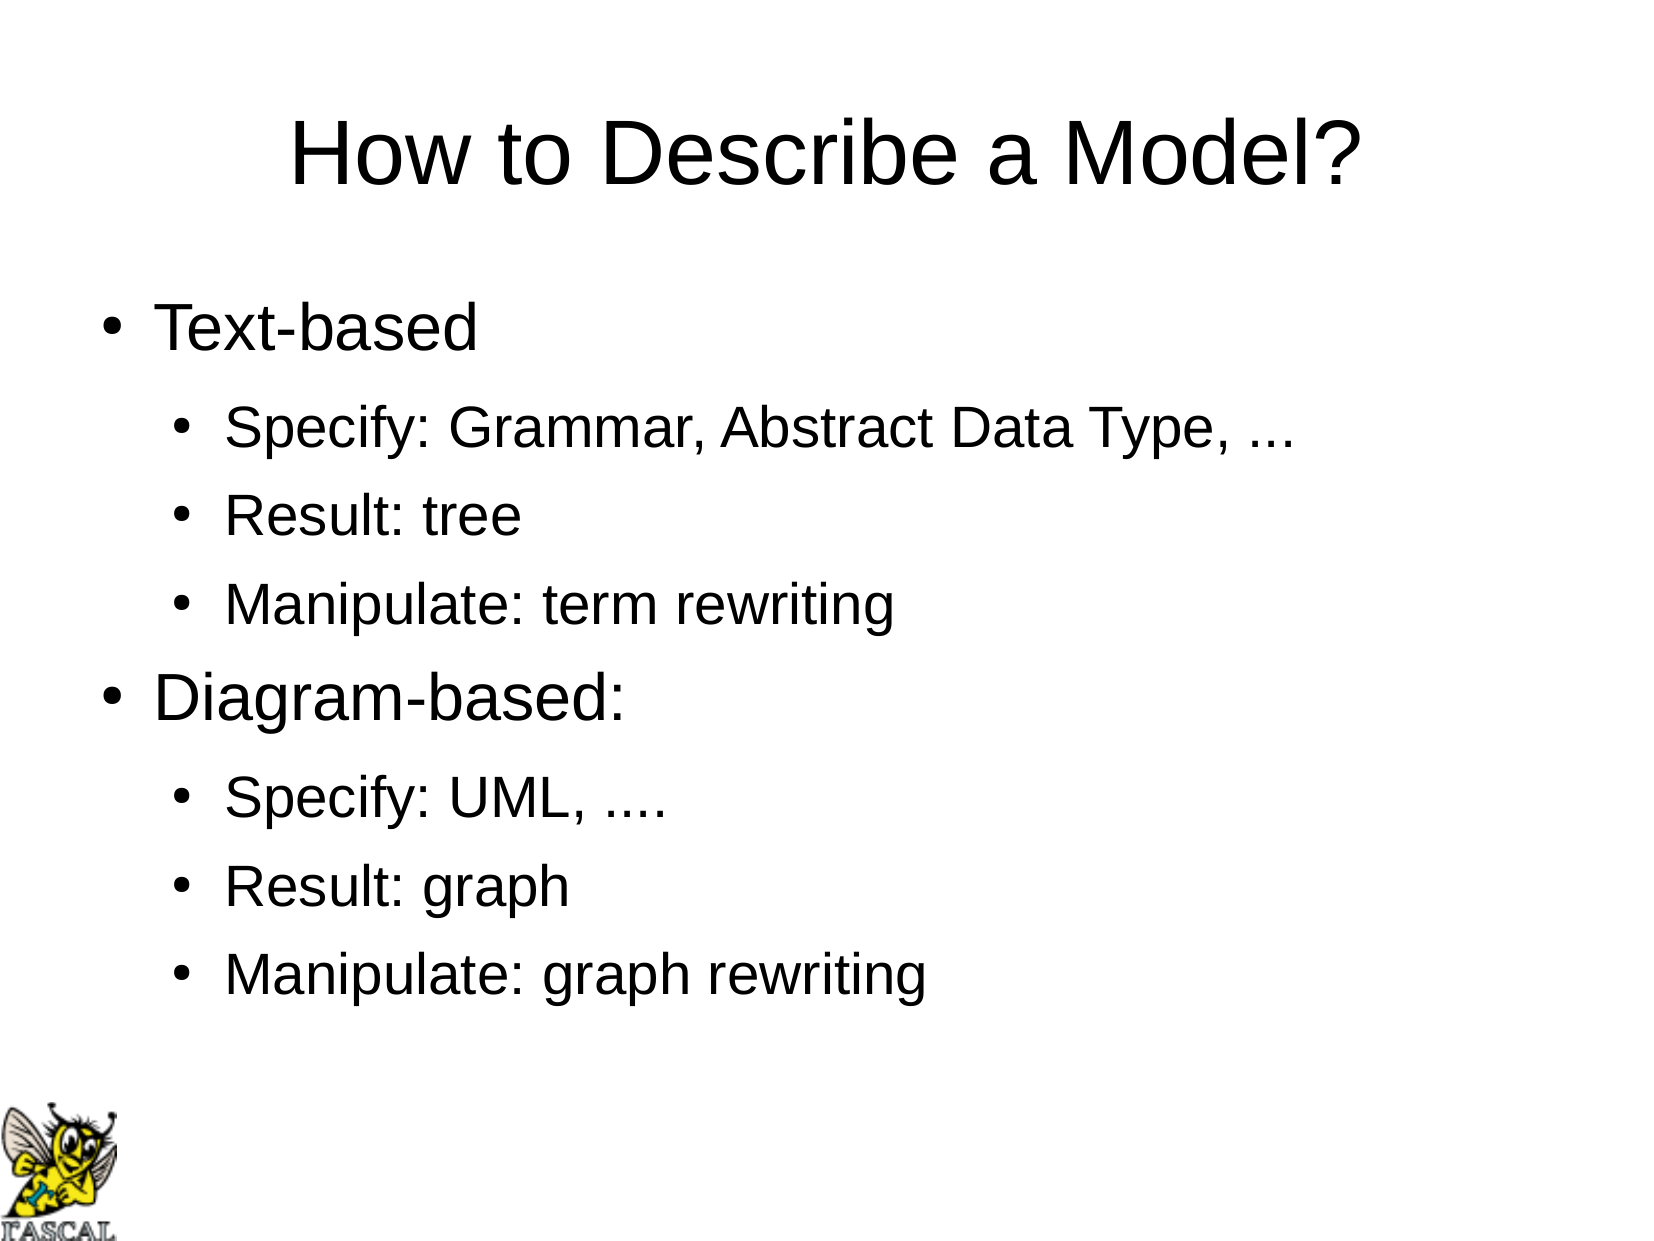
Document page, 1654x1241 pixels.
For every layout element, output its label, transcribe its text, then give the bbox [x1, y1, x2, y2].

title How to Describe a Model? [82, 56, 1571, 250]
picture [0, 1102, 117, 1241]
list Text-based Specify: Grammar, Abstract Data Type, ... Result: tree Manipulate: term rewriting Diagram-based: Specify: UML, .... Result: graph Manipulate: graph rewriting [82, 290, 1571, 1109]
